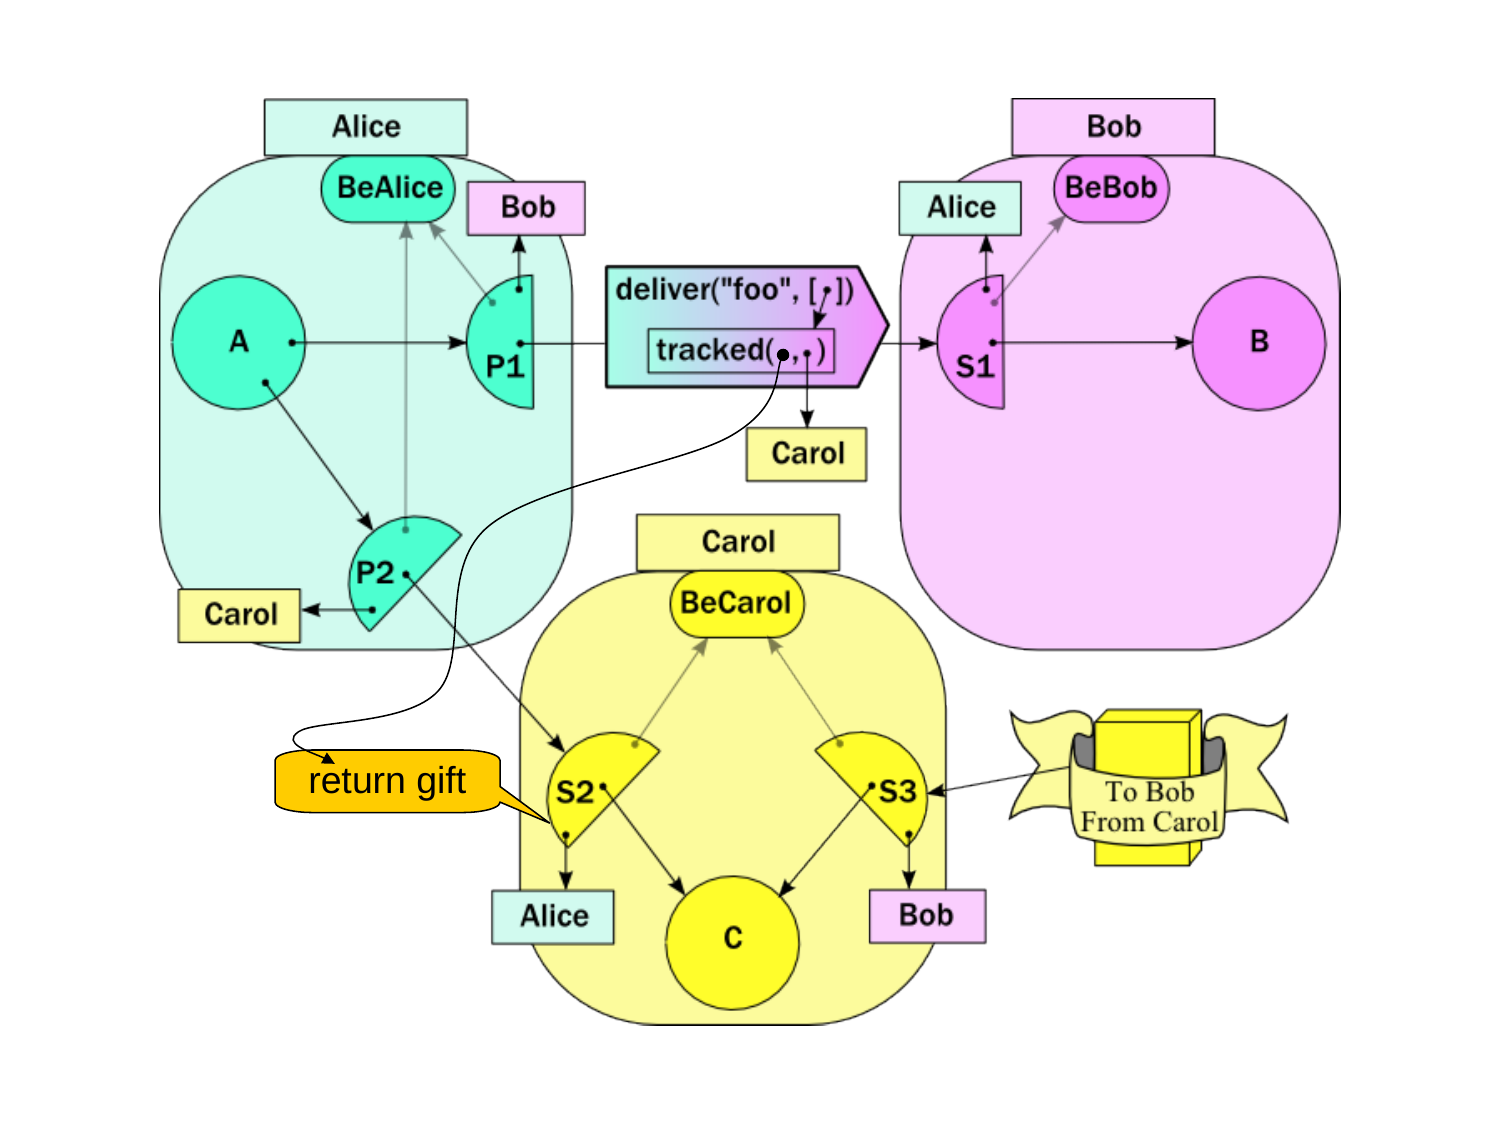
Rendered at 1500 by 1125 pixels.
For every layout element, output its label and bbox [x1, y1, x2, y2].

picture [159, 98, 1341, 1026]
